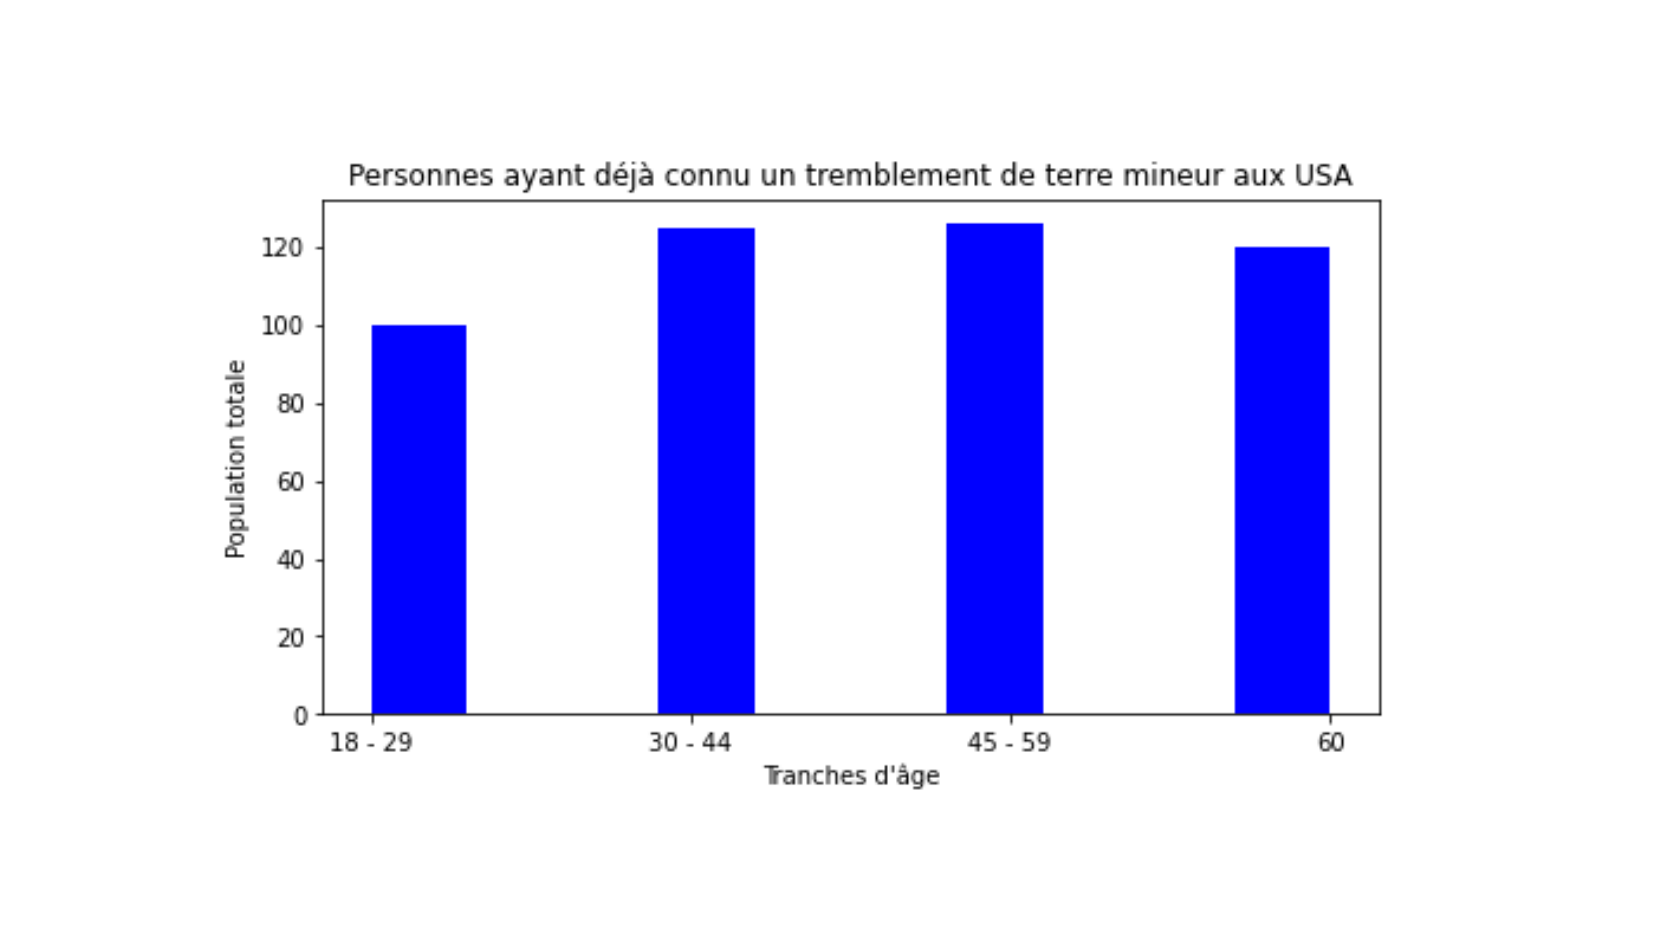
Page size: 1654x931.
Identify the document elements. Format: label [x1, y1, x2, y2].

picture [214, 153, 1394, 804]
